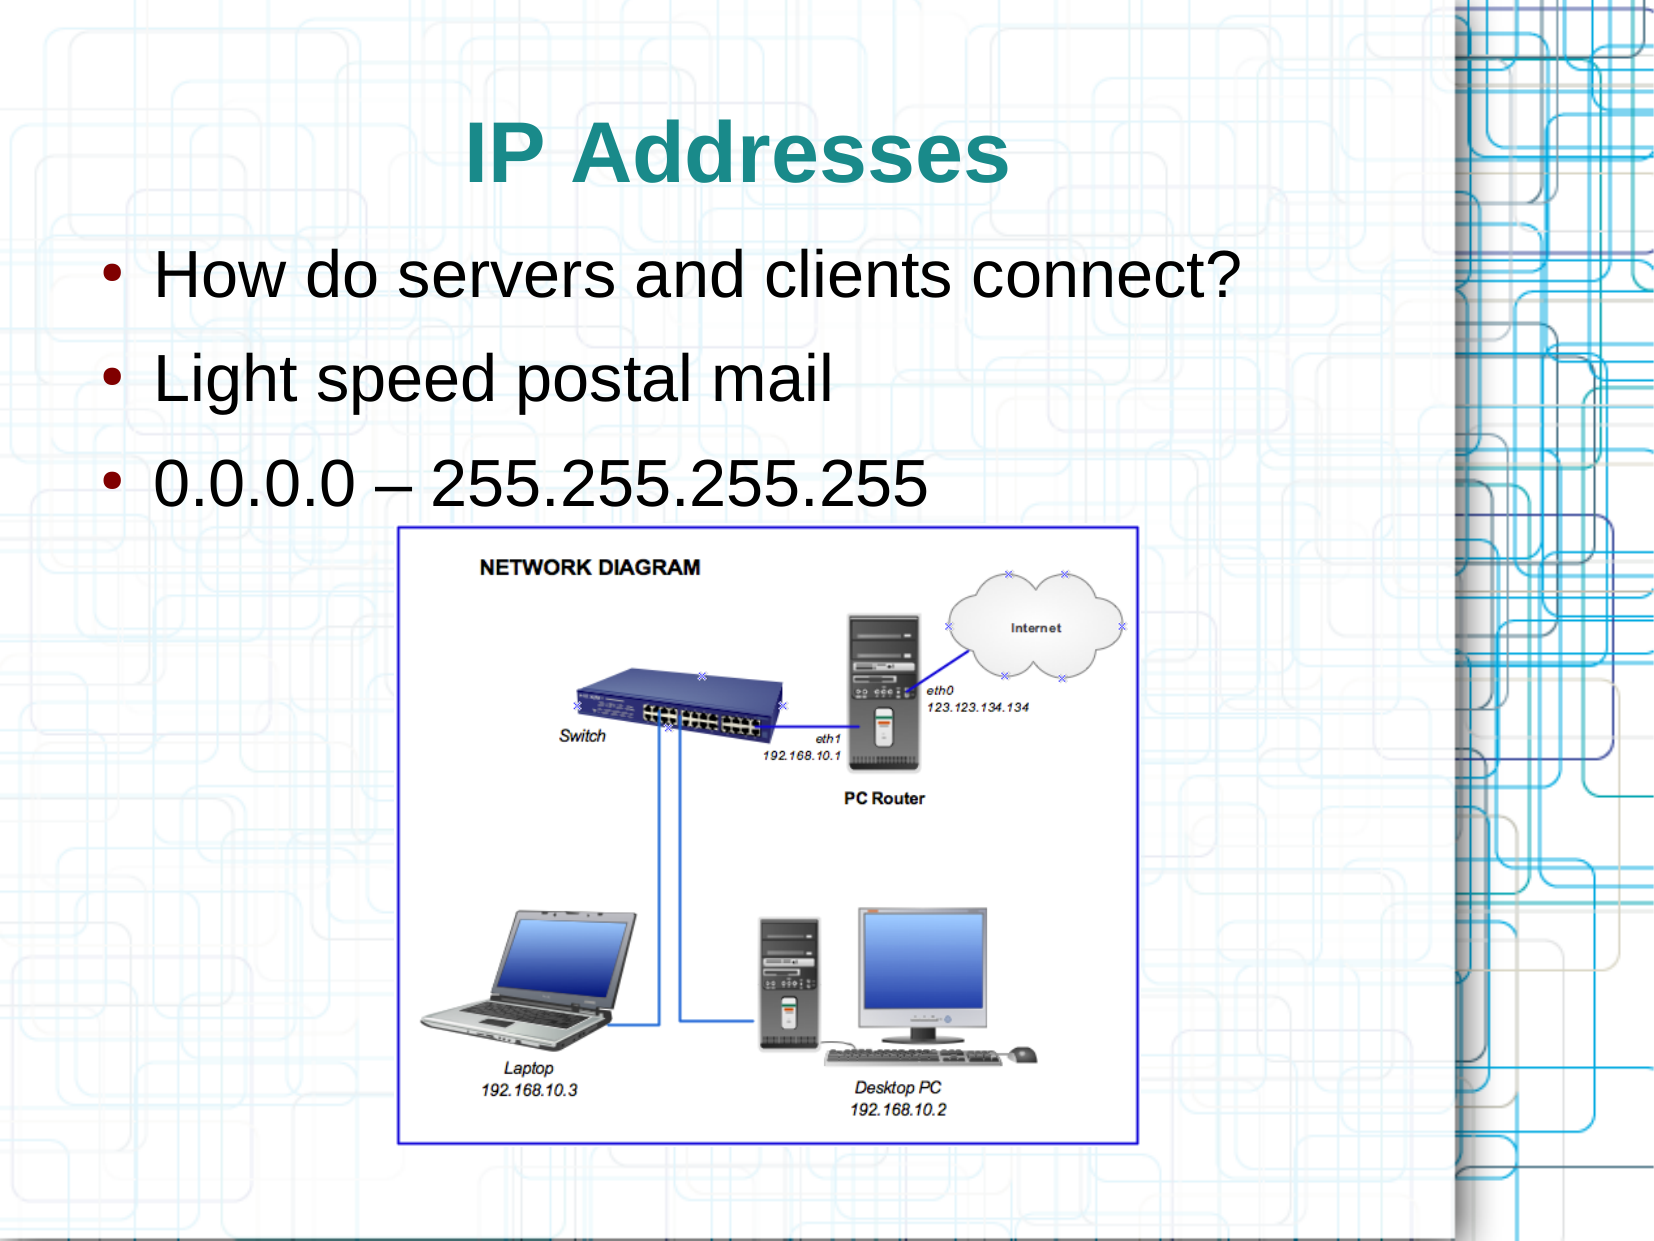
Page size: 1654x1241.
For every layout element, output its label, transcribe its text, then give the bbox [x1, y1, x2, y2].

list How do servers and clients connect? Light speed postal mail 0.0.0.0 – 255.255.255.255 [82, 237, 1538, 957]
picture [0, 0, 1654, 1241]
title IP Addresses [59, 49, 1418, 257]
